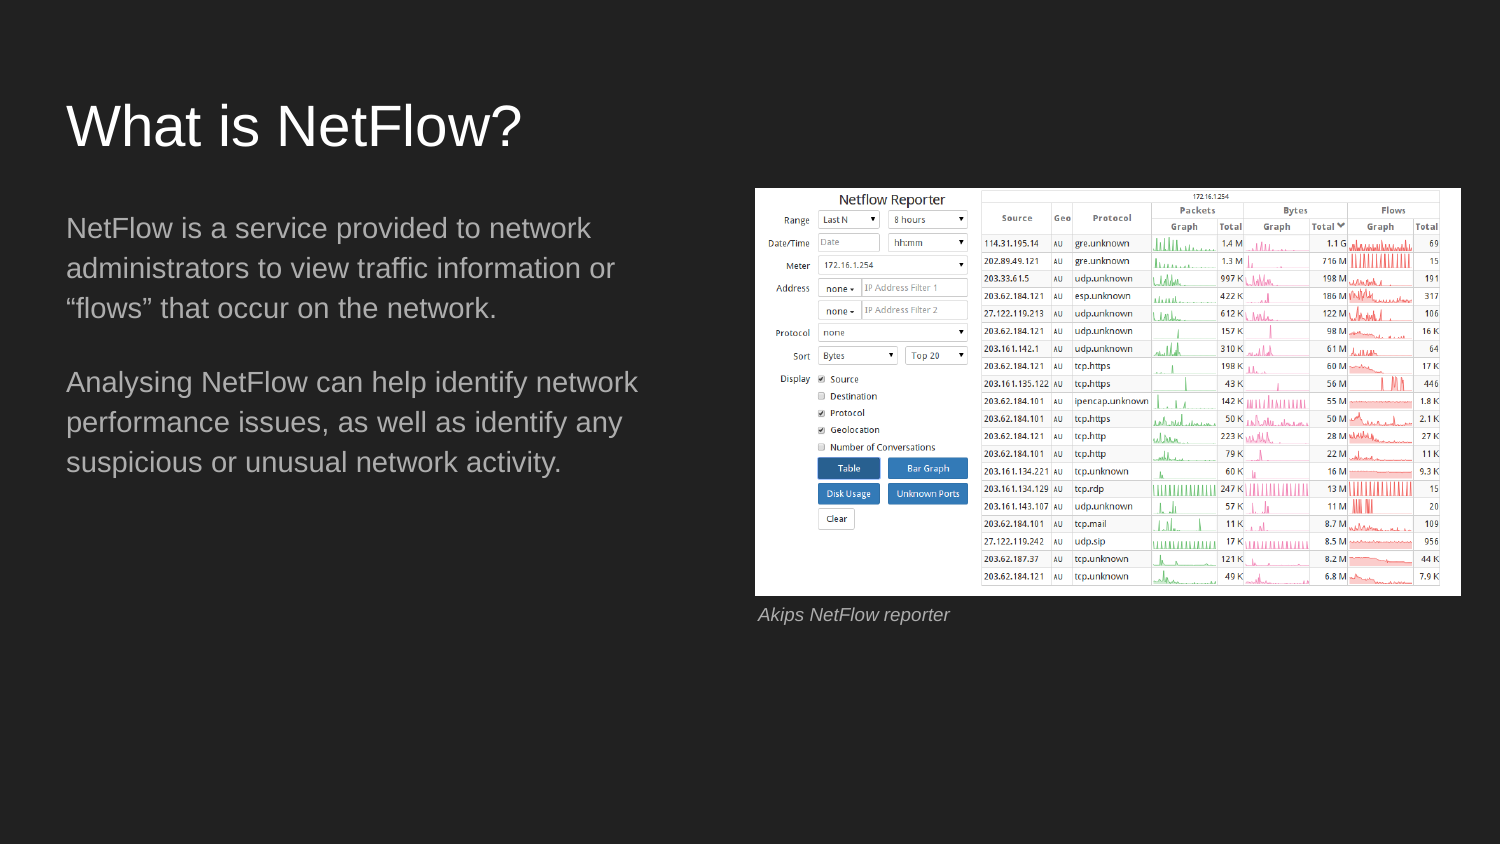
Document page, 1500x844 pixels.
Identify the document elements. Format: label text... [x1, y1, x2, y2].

list NetFlow is a service provided to network administrators to view traffic information or “flows” that occur on the network. Analysing NetFlow can help identify network performance issues, as well as identify any suspicious or unusual network activity. [51, 189, 723, 750]
text_box Akips NetFlow reporter [743, 587, 1045, 636]
title What is NetFlow? [51, 72, 1449, 167]
picture [755, 188, 1461, 596]
